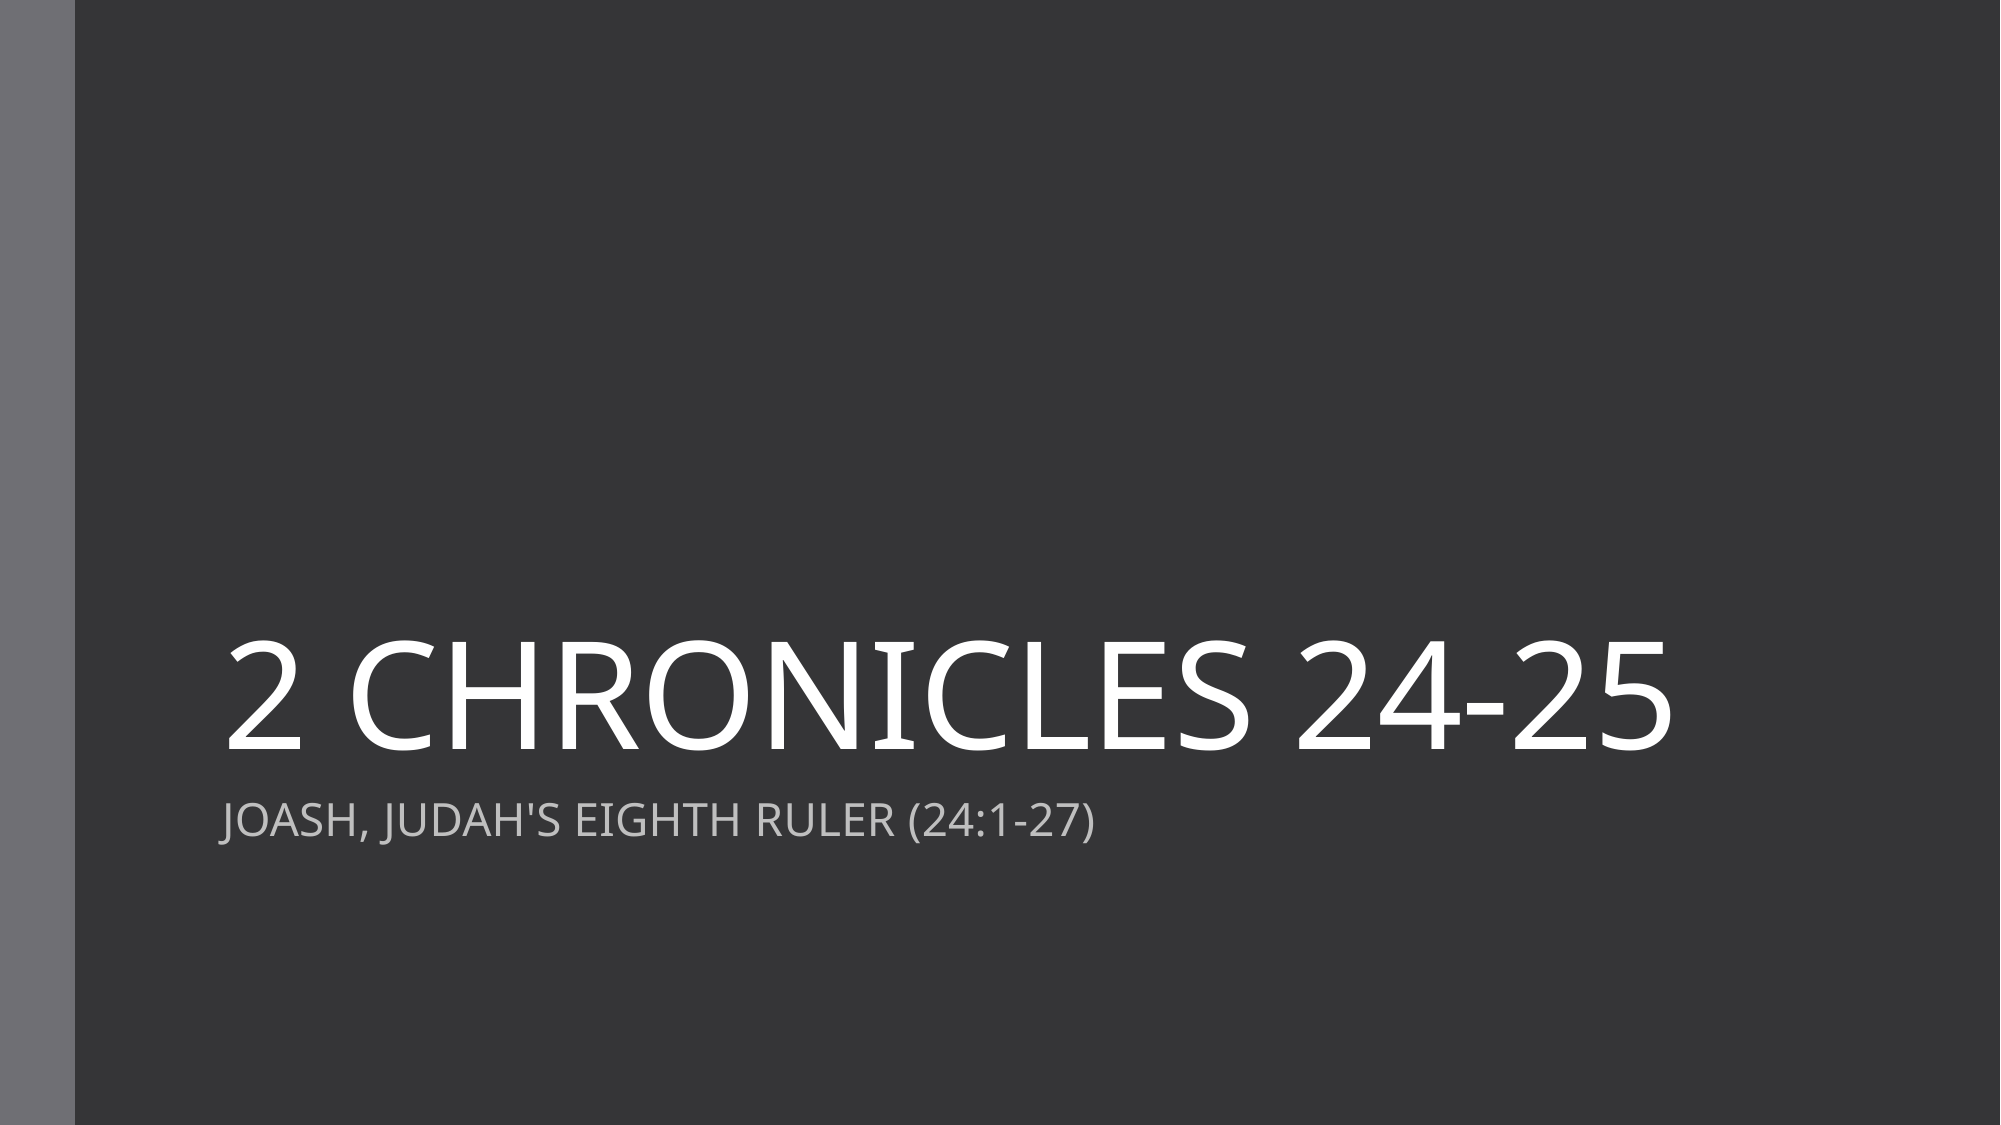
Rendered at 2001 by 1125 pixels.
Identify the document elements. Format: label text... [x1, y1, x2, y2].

title 2 CHRONICLES 24-25 [206, 124, 1752, 787]
subtitle JOASH, JUDAH'S EIGHTH RULER (24:1-27) [206, 787, 1752, 1066]
